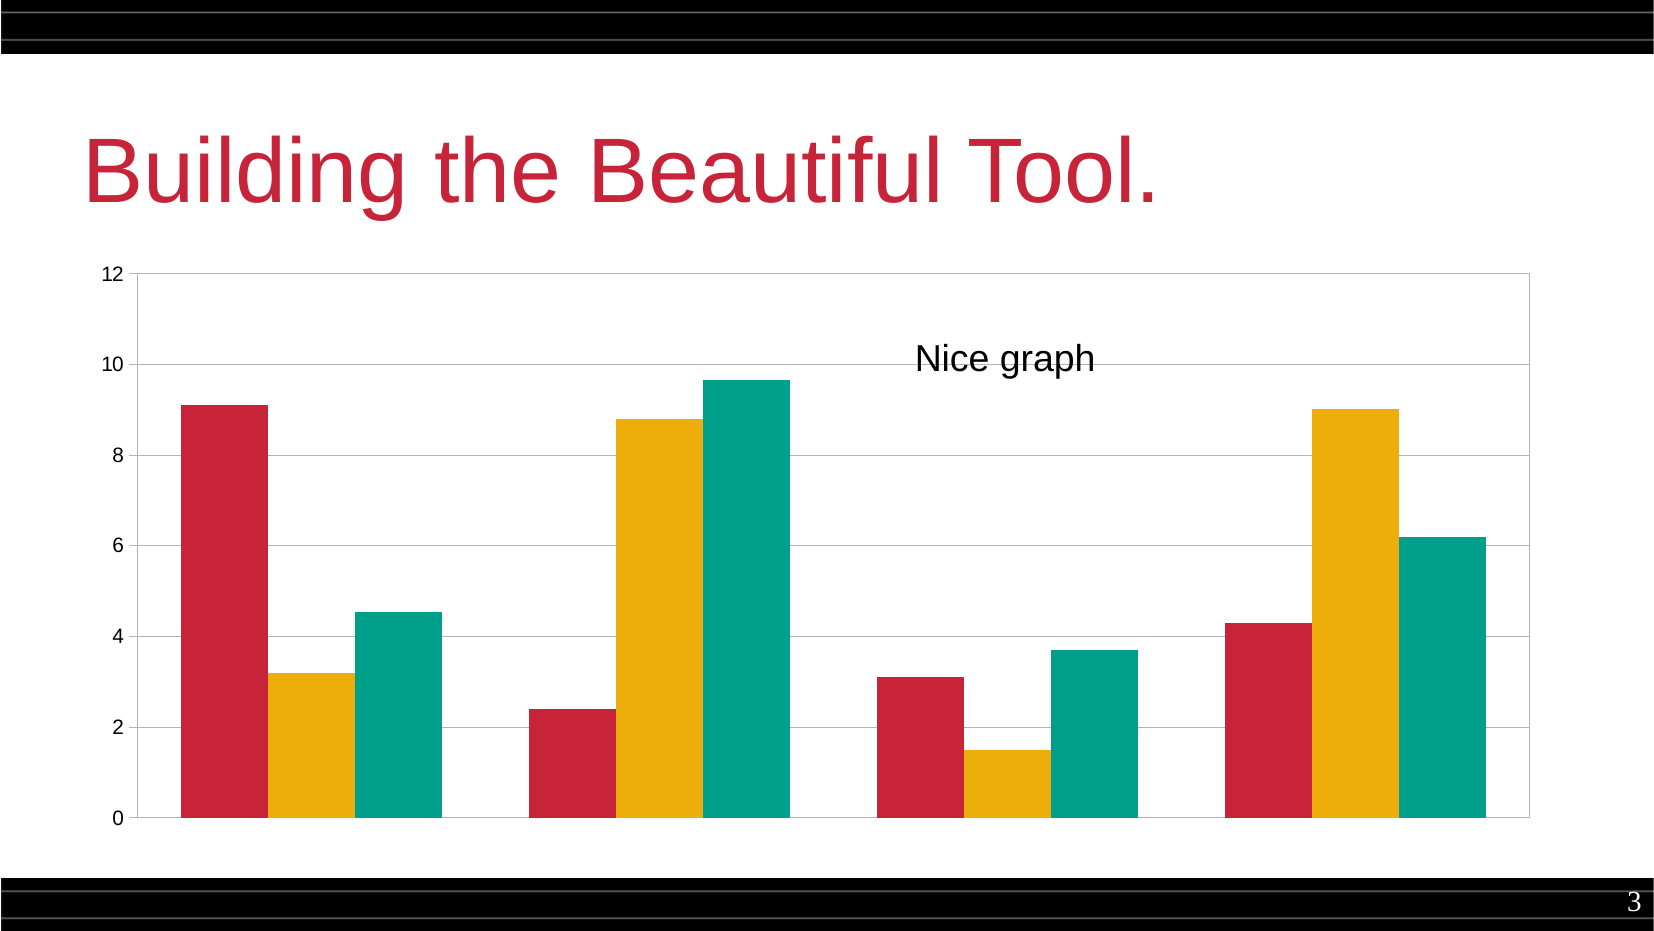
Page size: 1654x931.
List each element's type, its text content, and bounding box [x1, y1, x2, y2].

chart [71, 250, 1559, 842]
picture [1, 878, 1654, 931]
title Building the Beautiful Tool. [82, 92, 1571, 249]
text_box Nice graph [900, 330, 1231, 381]
picture [1, 0, 1654, 54]
